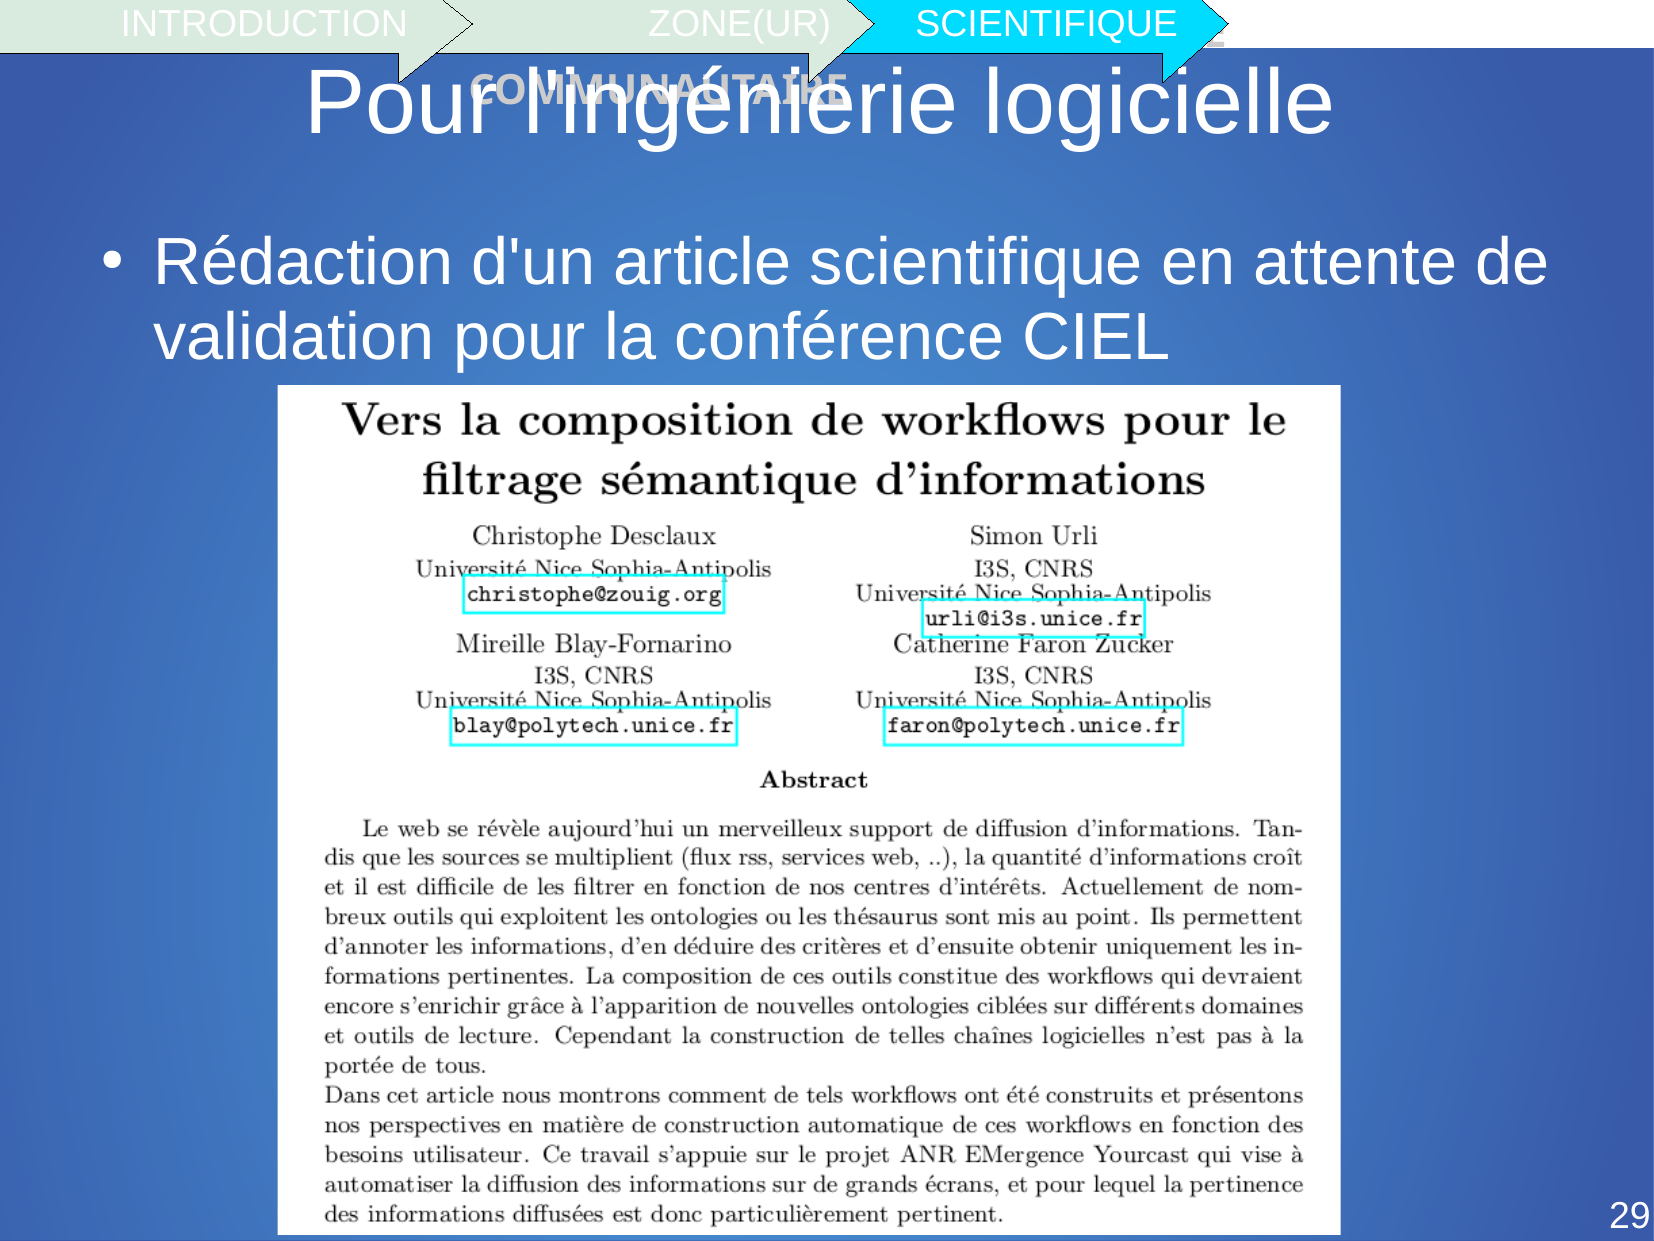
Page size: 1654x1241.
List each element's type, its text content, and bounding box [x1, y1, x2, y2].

list Rédaction d'un article scientifique en attente de validation pour la conférence CIEL [82, 224, 1571, 1043]
text_box SCIENTIFIQUE [842, 0, 1229, 83]
picture [0, 48, 1654, 1241]
text_box ZONE(UR) [436, 0, 875, 83]
text_box INTRODUCTION [0, 0, 473, 83]
title Pour l'ingénierie logicielle [23, 49, 1619, 154]
